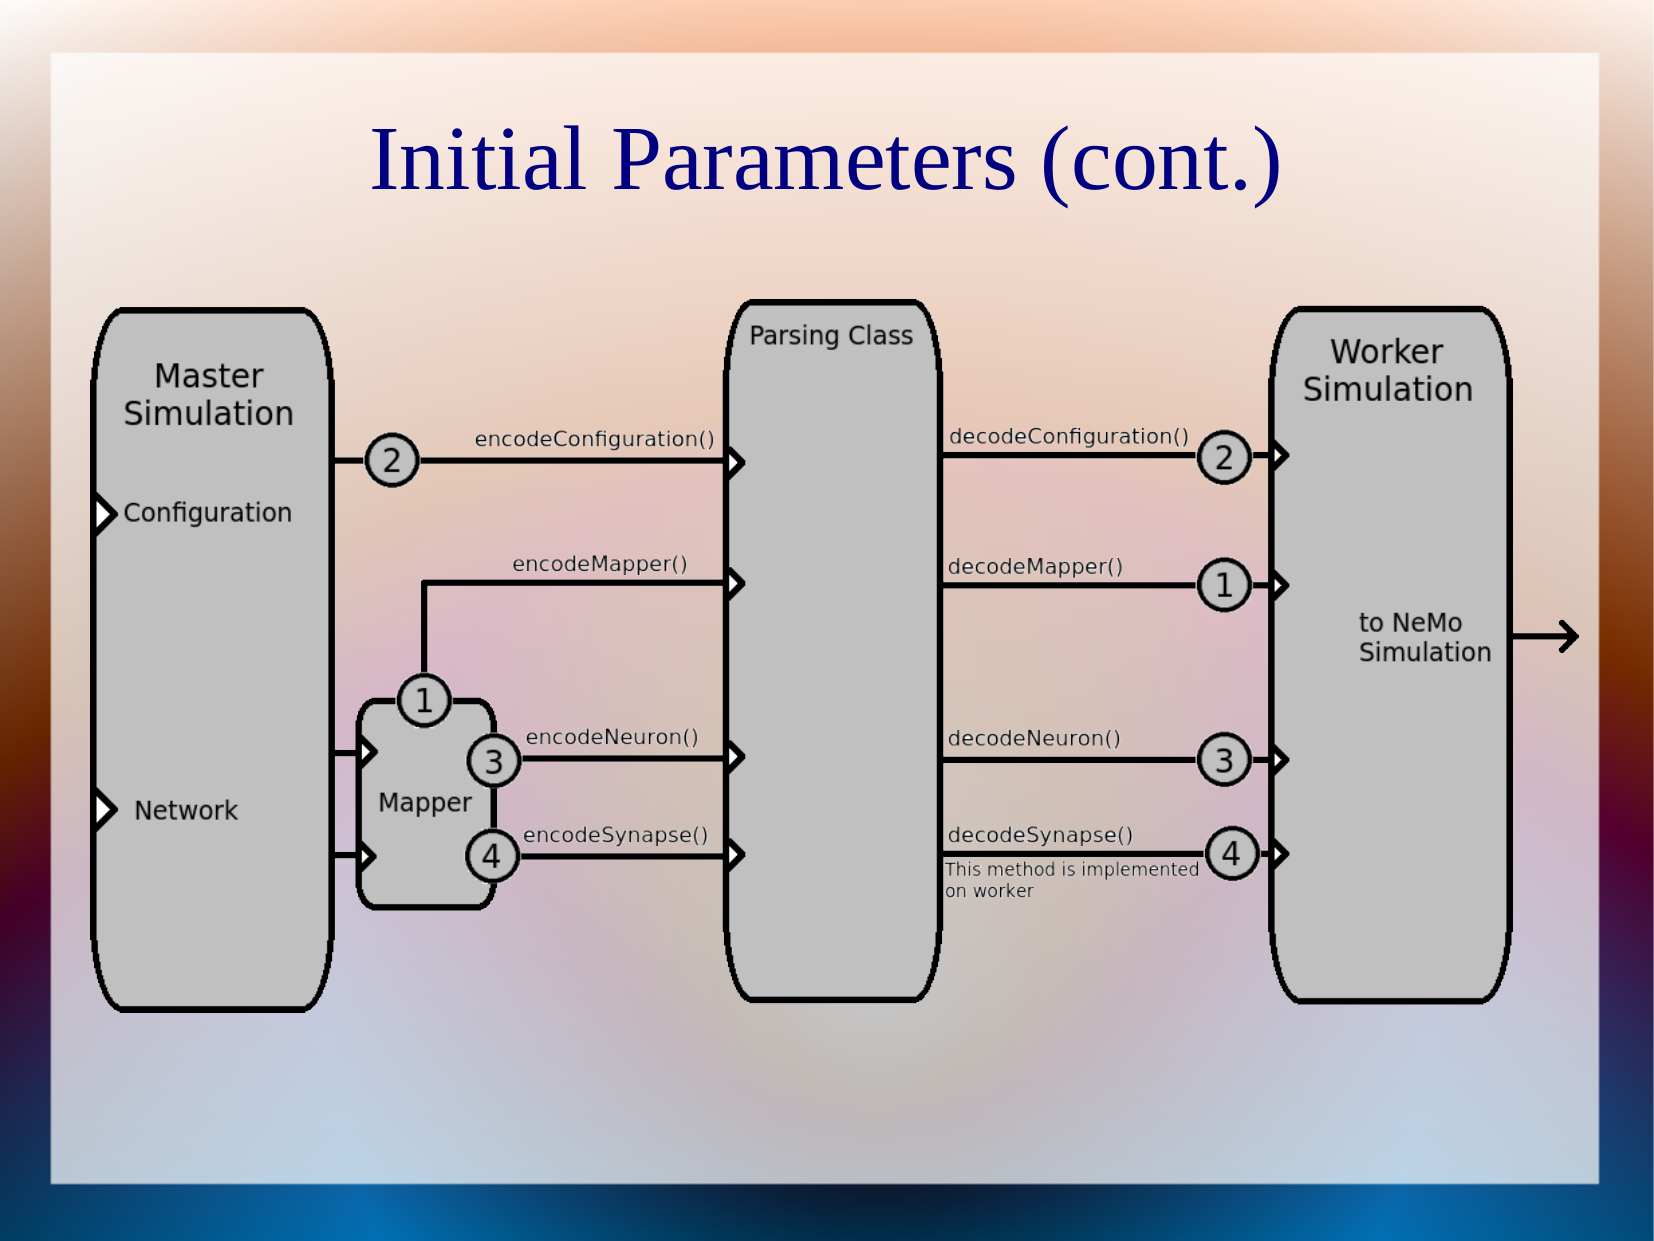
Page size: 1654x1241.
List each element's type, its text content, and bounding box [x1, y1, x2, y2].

picture [0, 0, 1654, 1241]
title Initial Parameters (cont.) [82, 55, 1571, 263]
